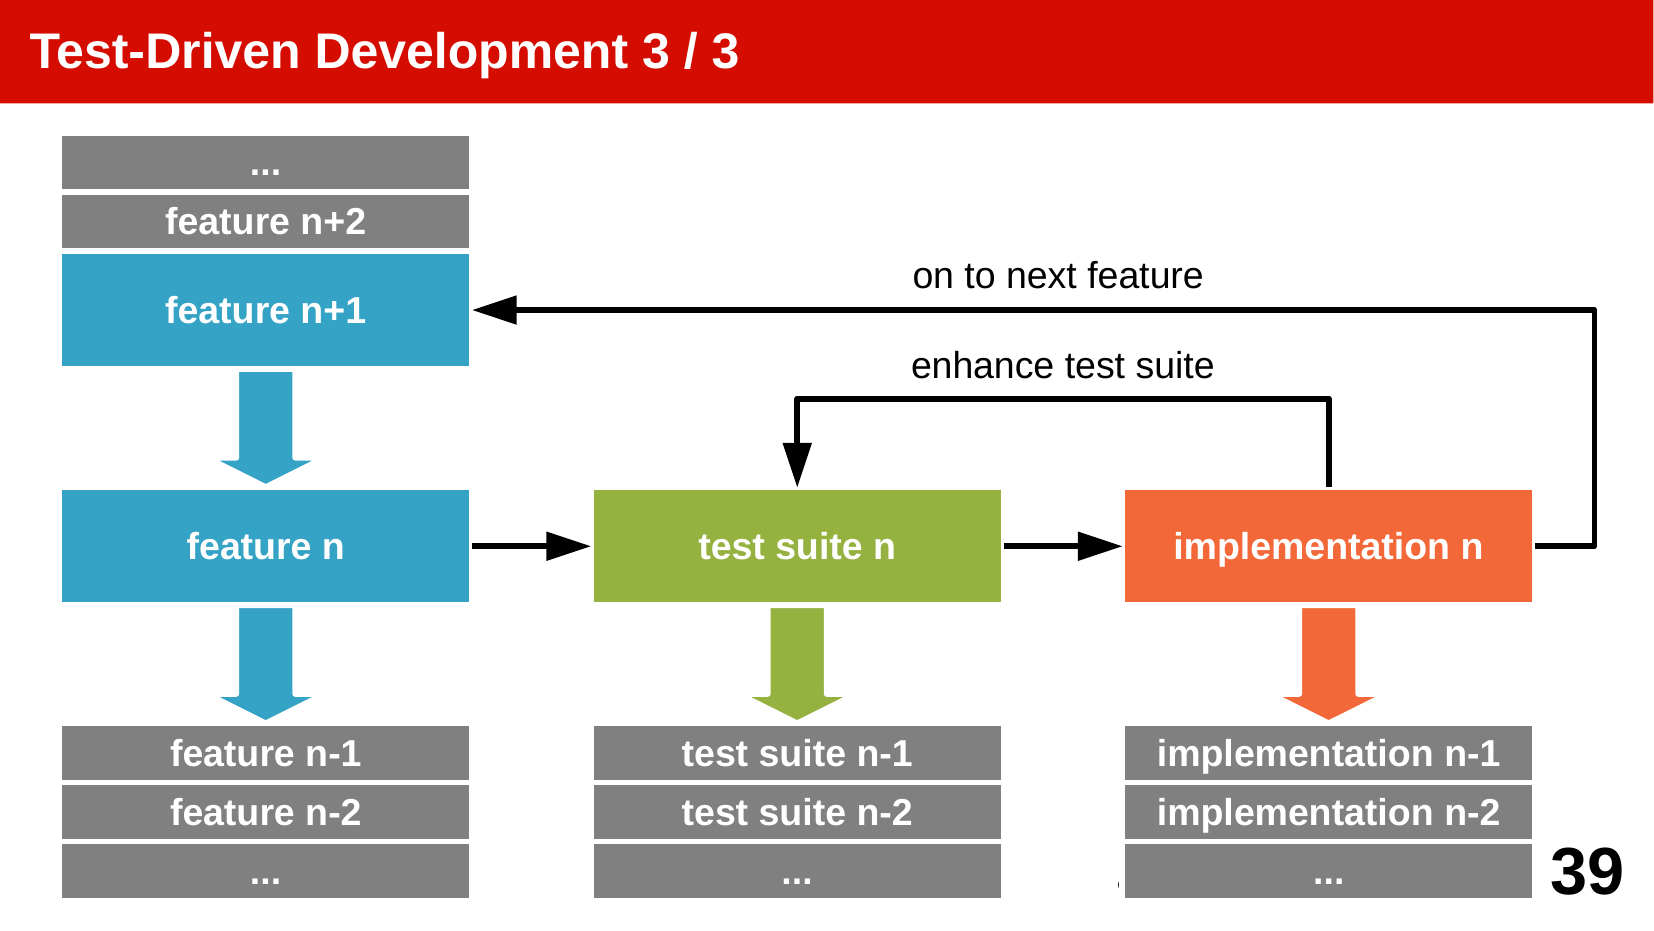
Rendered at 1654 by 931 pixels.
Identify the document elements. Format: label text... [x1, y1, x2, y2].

text_box ... [1122, 841, 1536, 901]
text_box feature n [59, 487, 473, 606]
text_box feature n-2 [59, 782, 473, 842]
text_box [738, 606, 857, 723]
text_box implementation n [1122, 487, 1536, 606]
text_box ... [59, 132, 473, 192]
text_box test suite n-2 [590, 782, 1004, 841]
text_box implementation n-2 [1122, 782, 1536, 841]
title Test-Driven Development 3 / 3 [0, 0, 1654, 104]
text_box test suite n [590, 487, 1004, 606]
text_box feature n-1 [59, 723, 473, 782]
text_box implementation n-1 [1122, 723, 1536, 782]
text_box [206, 370, 325, 487]
text_box ... [59, 842, 473, 901]
text_box feature n+1 [59, 250, 473, 370]
text_box test suite n-1 [590, 723, 1004, 782]
text_box on to next feature [795, 242, 1321, 308]
text_box [206, 606, 325, 723]
text_box ... [590, 841, 1004, 901]
text_box feature n+2 [59, 192, 473, 250]
text_box enhance test suite [797, 332, 1329, 399]
text_box [1269, 606, 1388, 723]
